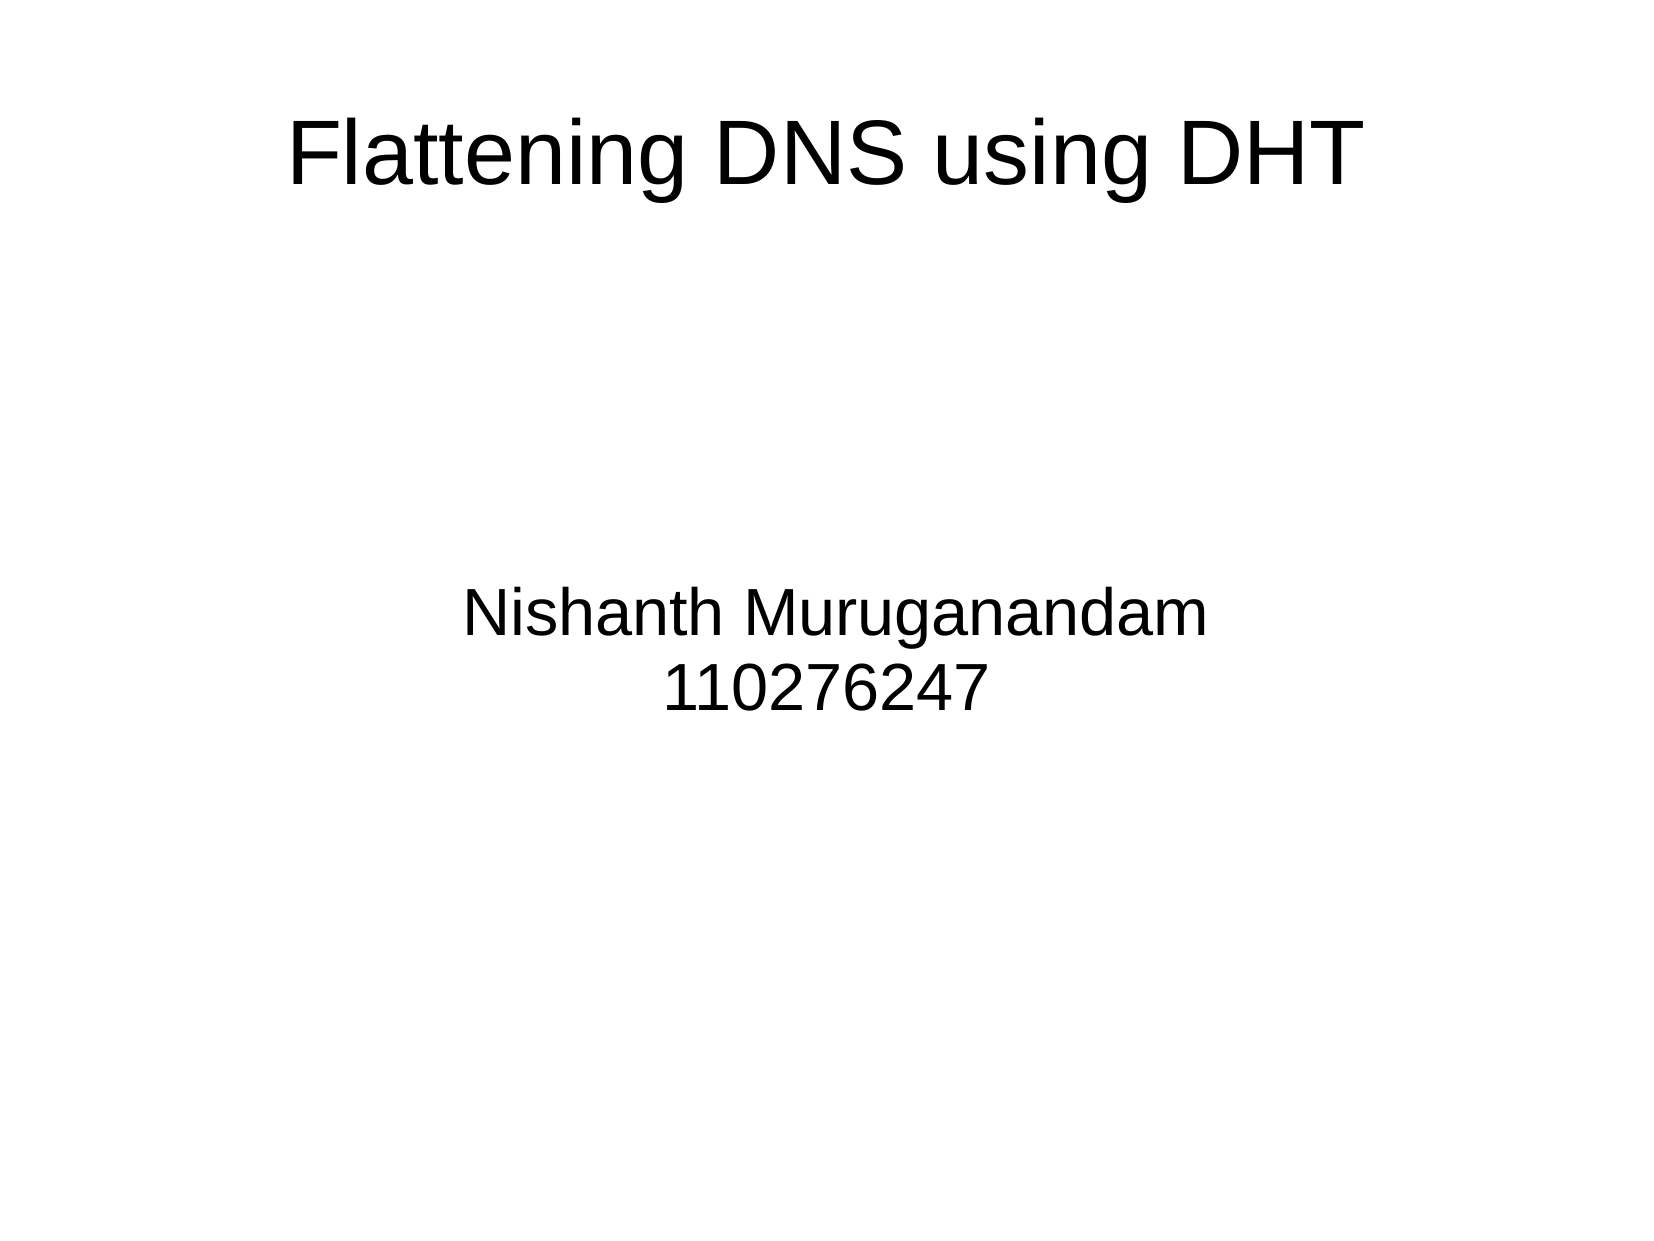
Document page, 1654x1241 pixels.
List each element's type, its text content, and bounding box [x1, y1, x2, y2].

title Flattening DNS using DHT [82, 49, 1571, 257]
subtitle Nishanth Muruganandam 110276247 [82, 290, 1571, 1010]
